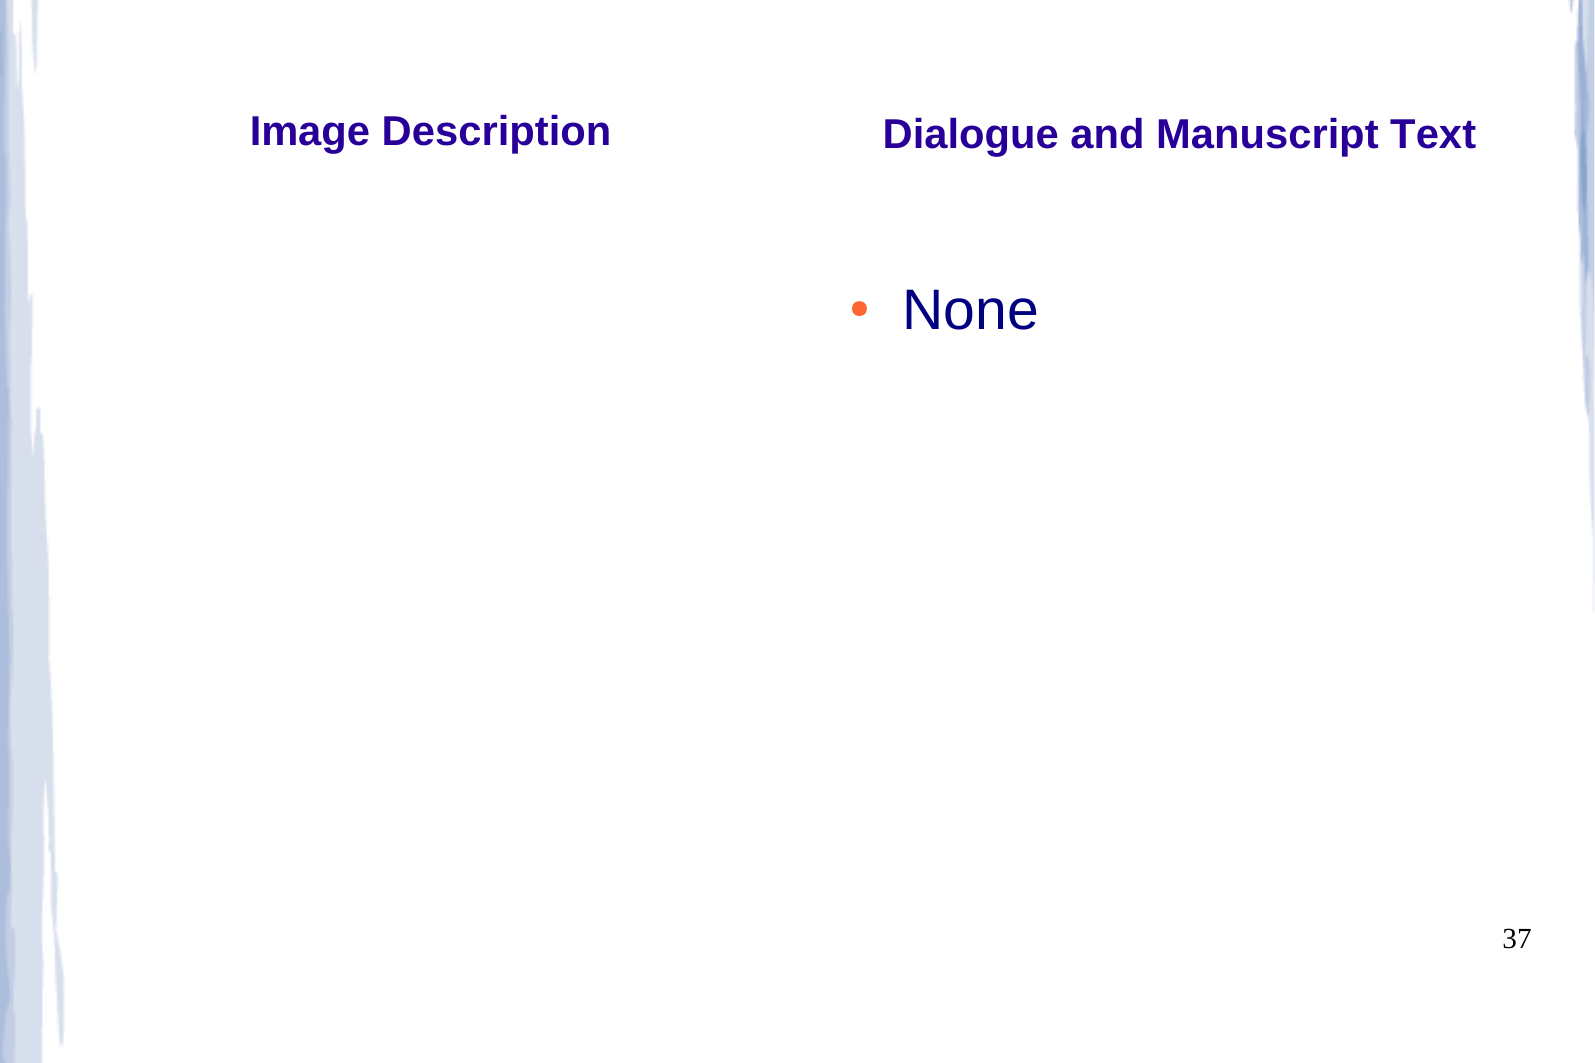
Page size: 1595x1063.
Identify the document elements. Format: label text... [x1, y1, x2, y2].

list None [831, 278, 1516, 931]
title Dialogue and Manuscript Text [825, 45, 1541, 223]
title Image Description [79, 42, 796, 220]
picture [0, 0, 1595, 1063]
